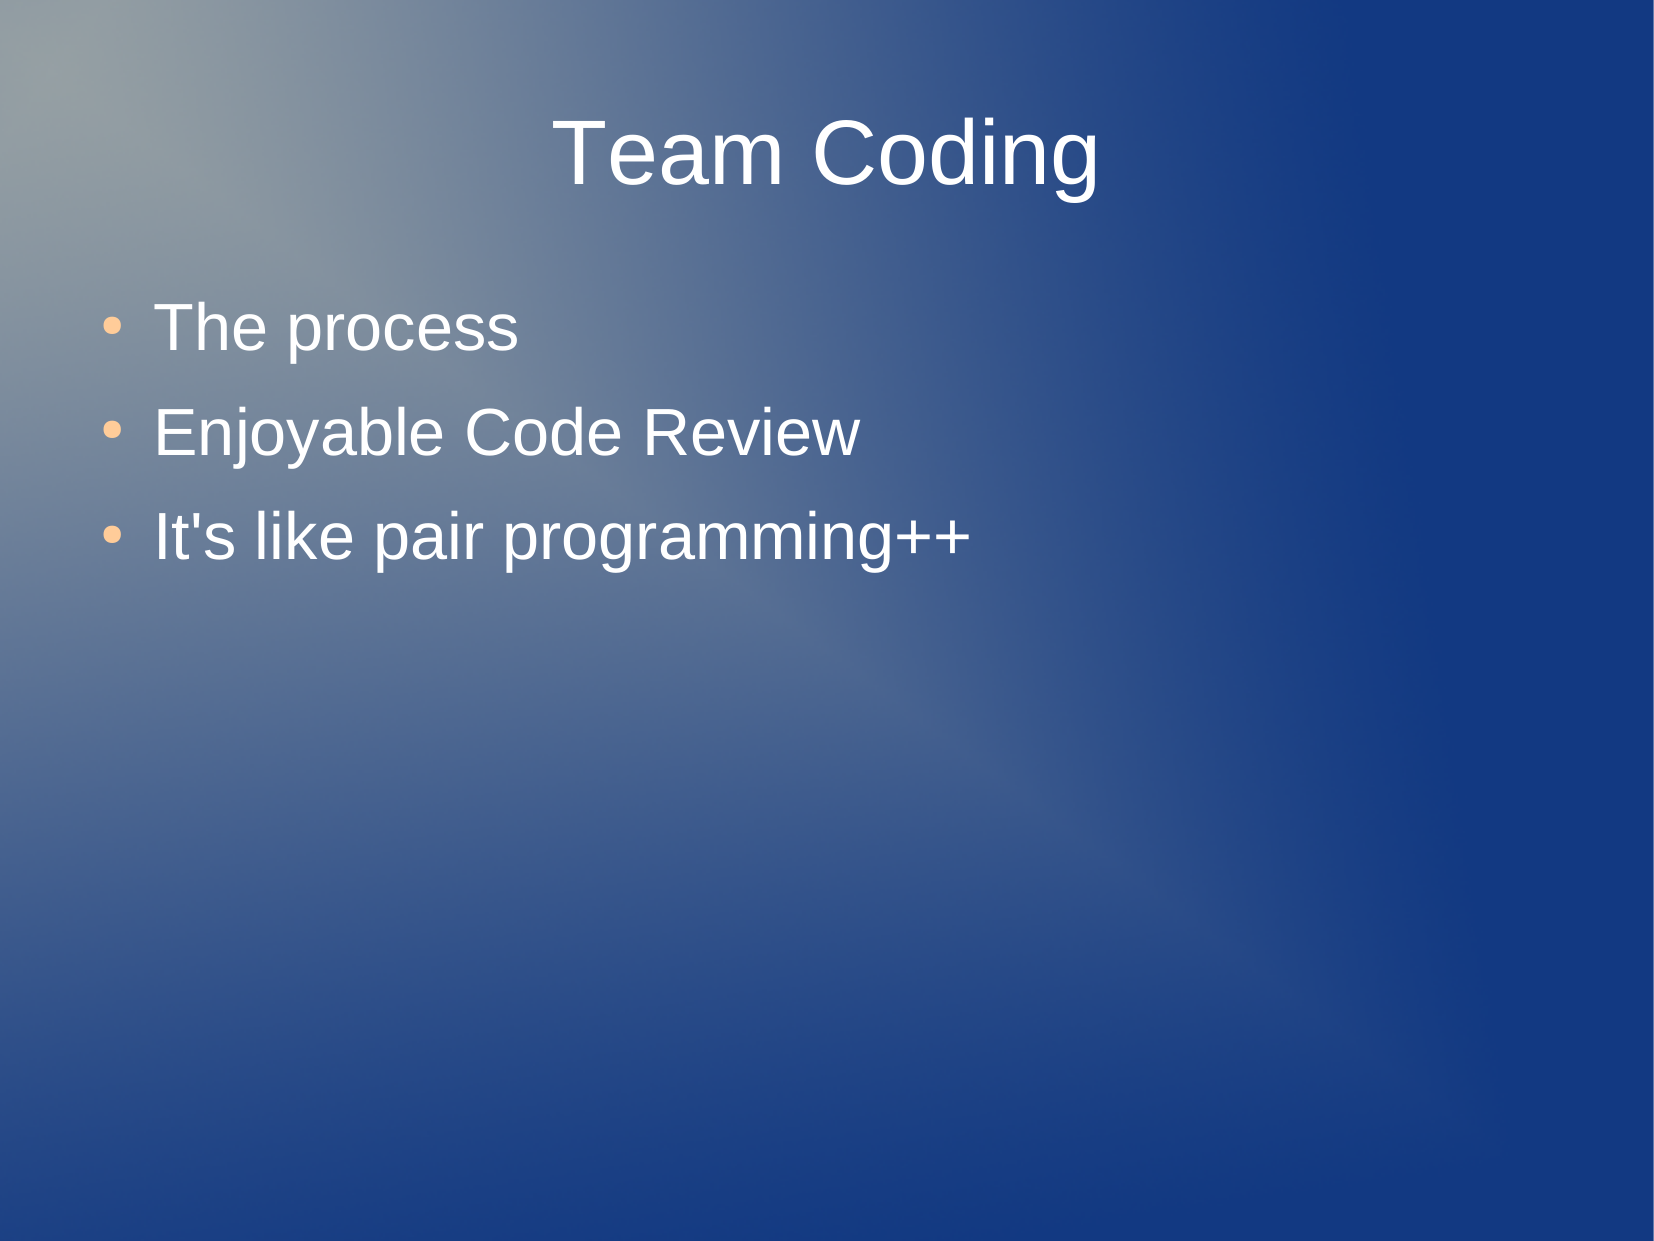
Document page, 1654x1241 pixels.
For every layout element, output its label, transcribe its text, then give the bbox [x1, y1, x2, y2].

list The process Enjoyable Code Review It's like pair programming++ [82, 290, 1571, 601]
picture [0, 0, 1654, 1241]
title Team Coding [82, 56, 1571, 250]
